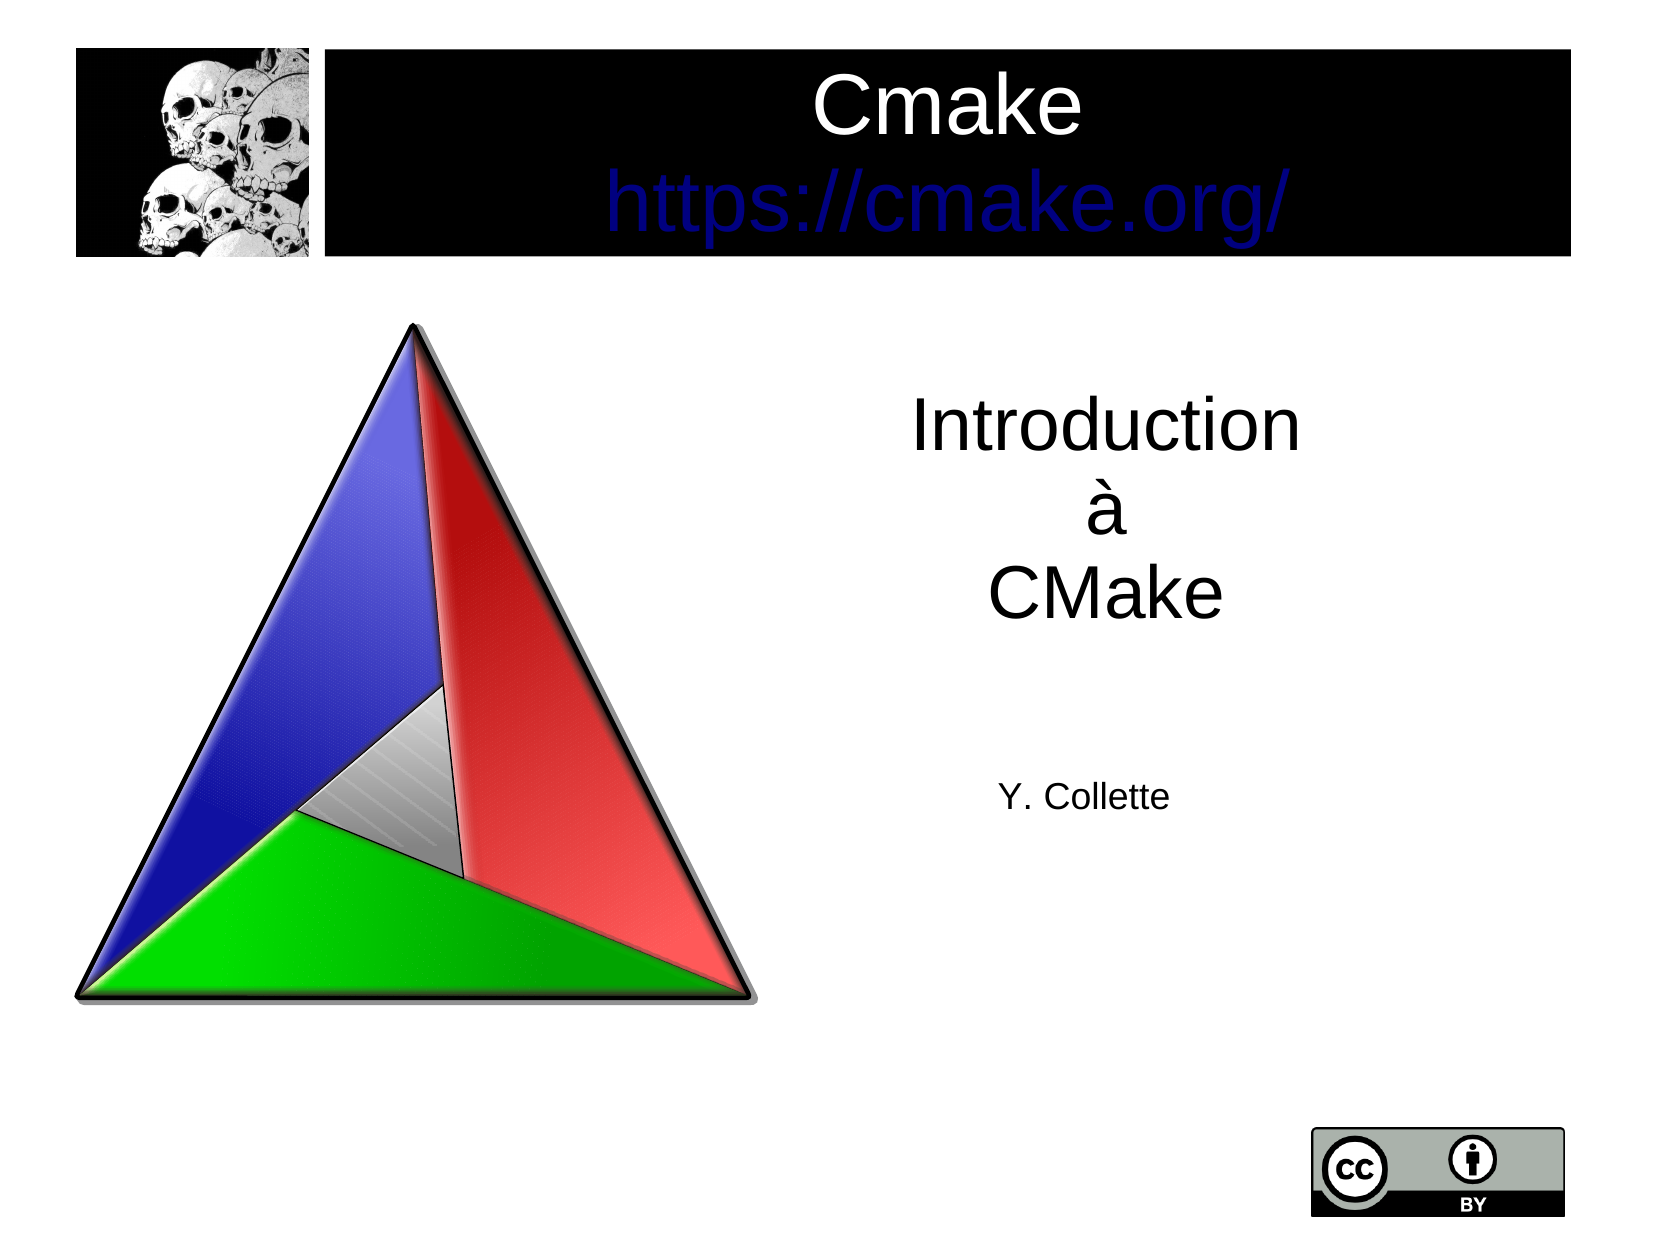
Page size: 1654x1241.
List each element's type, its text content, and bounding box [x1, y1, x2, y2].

title Cmake https://cmake.org/ [324, 49, 1571, 257]
text_box Introduction à CMake [862, 375, 1351, 642]
picture [76, 48, 309, 257]
picture [1311, 1127, 1565, 1217]
text_box Y. Collette [982, 768, 1208, 826]
picture [19, 282, 788, 1051]
